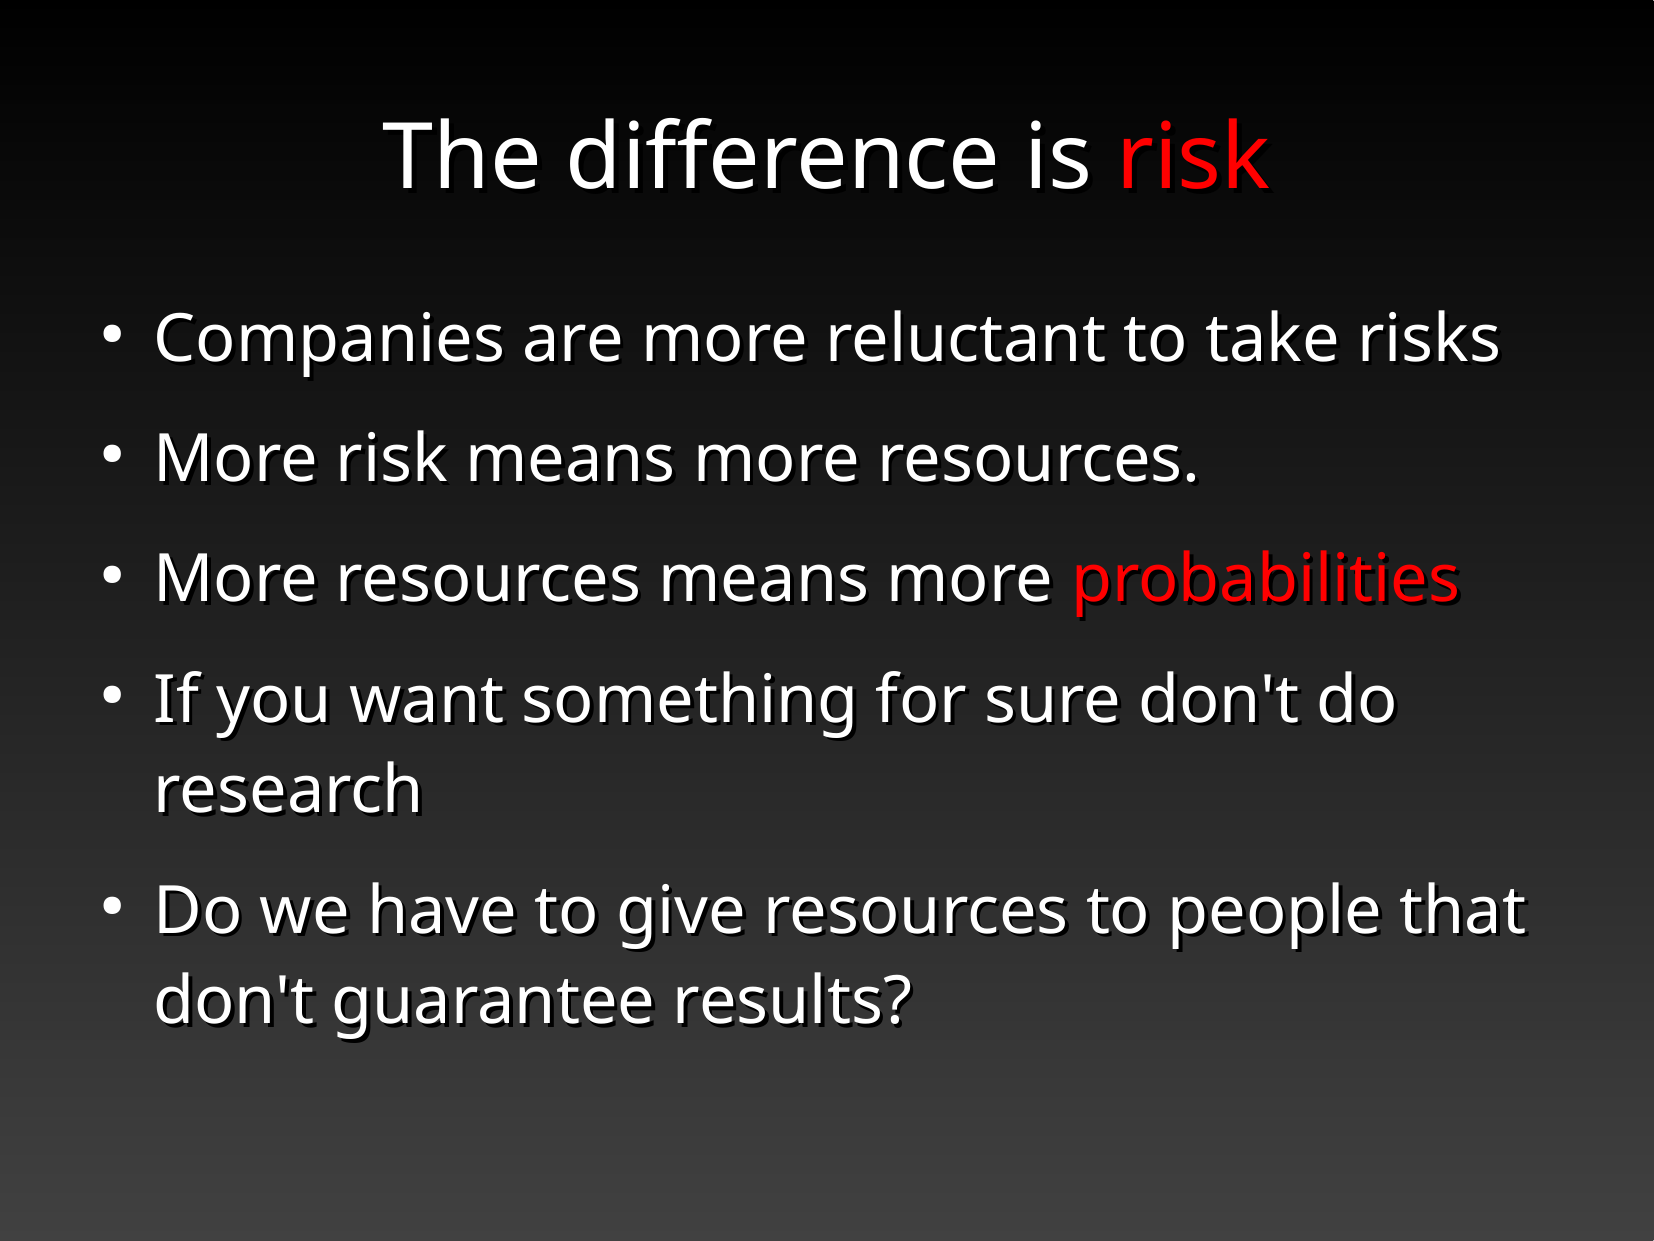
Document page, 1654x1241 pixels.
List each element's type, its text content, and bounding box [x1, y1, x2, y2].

list Companies are more reluctant to take risks More risk means more resources. More resources means more probabilities If you want something for sure don't do research Do we have to give resources to people that don't guarantee results? [82, 290, 1571, 1109]
title The difference is risk [82, 49, 1571, 257]
